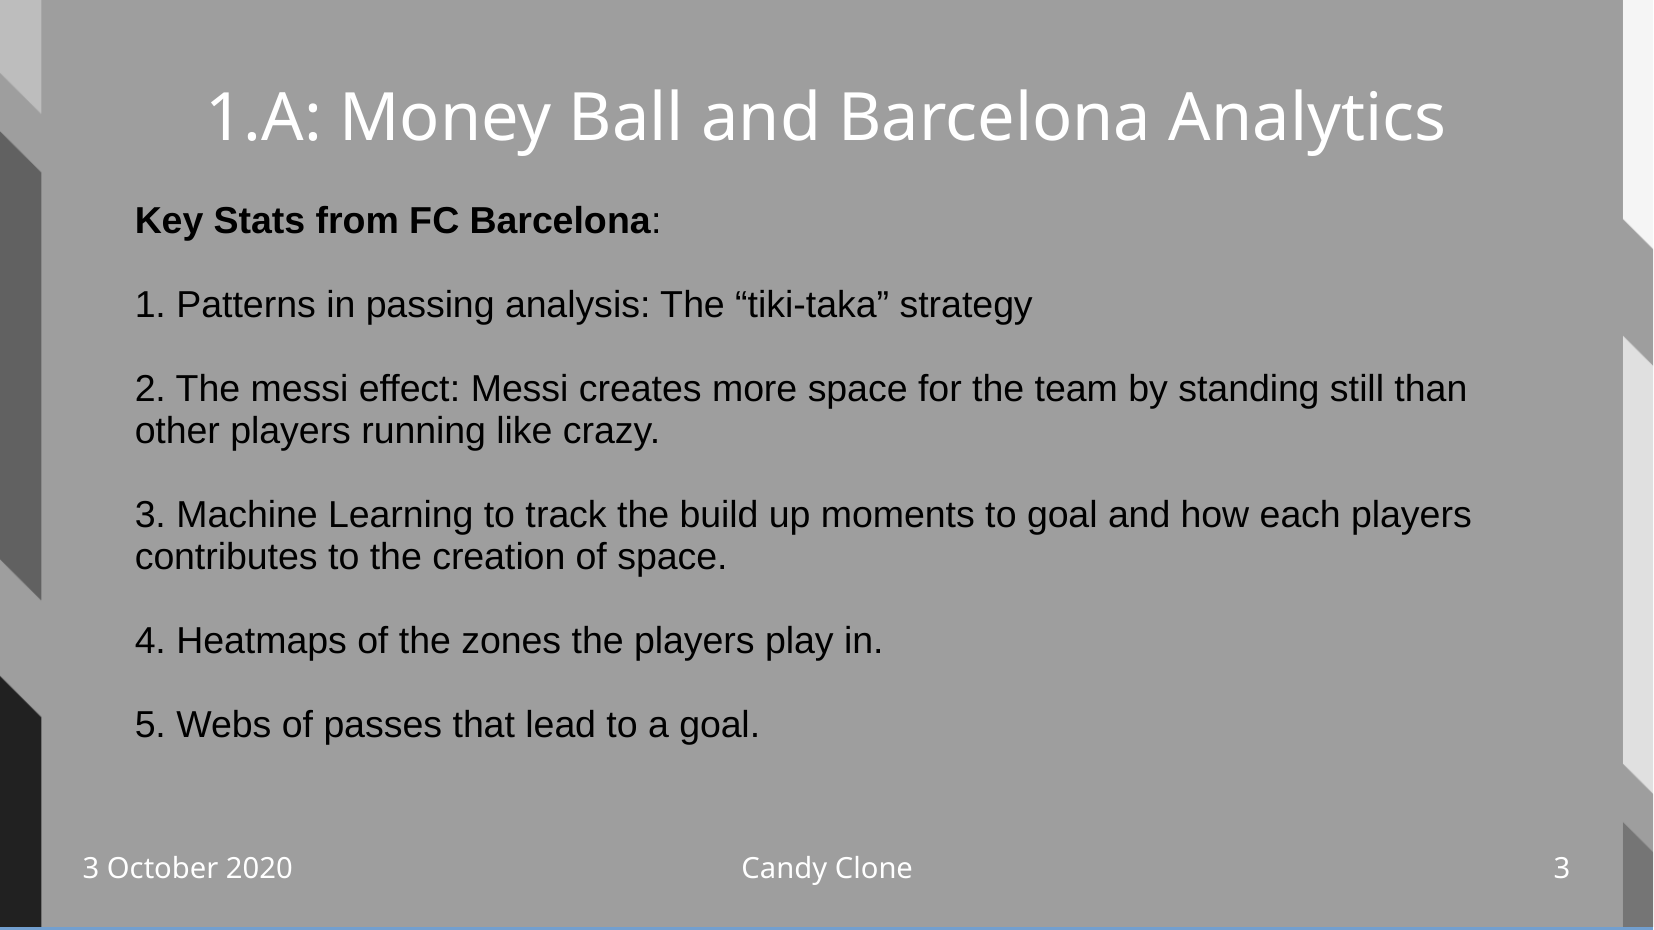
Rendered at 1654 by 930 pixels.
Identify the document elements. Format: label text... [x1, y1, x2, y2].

picture [0, 0, 1654, 927]
text_box Key Stats from FC Barcelona: 1. Patterns in passing analysis: The “tiki-taka” strategy 2. The messi effect: Messi creates more space for the team by standing still than other players running like crazy. 3. Machine Learning to track the build up moments to goal and how each players contributes to the creation of space. 4. Heatmaps of the zones the players play in. 5. Webs of passes that lead to a goal. [120, 192, 1516, 796]
title 1.A: Money Ball and Barcelona Analytics [82, 37, 1571, 193]
